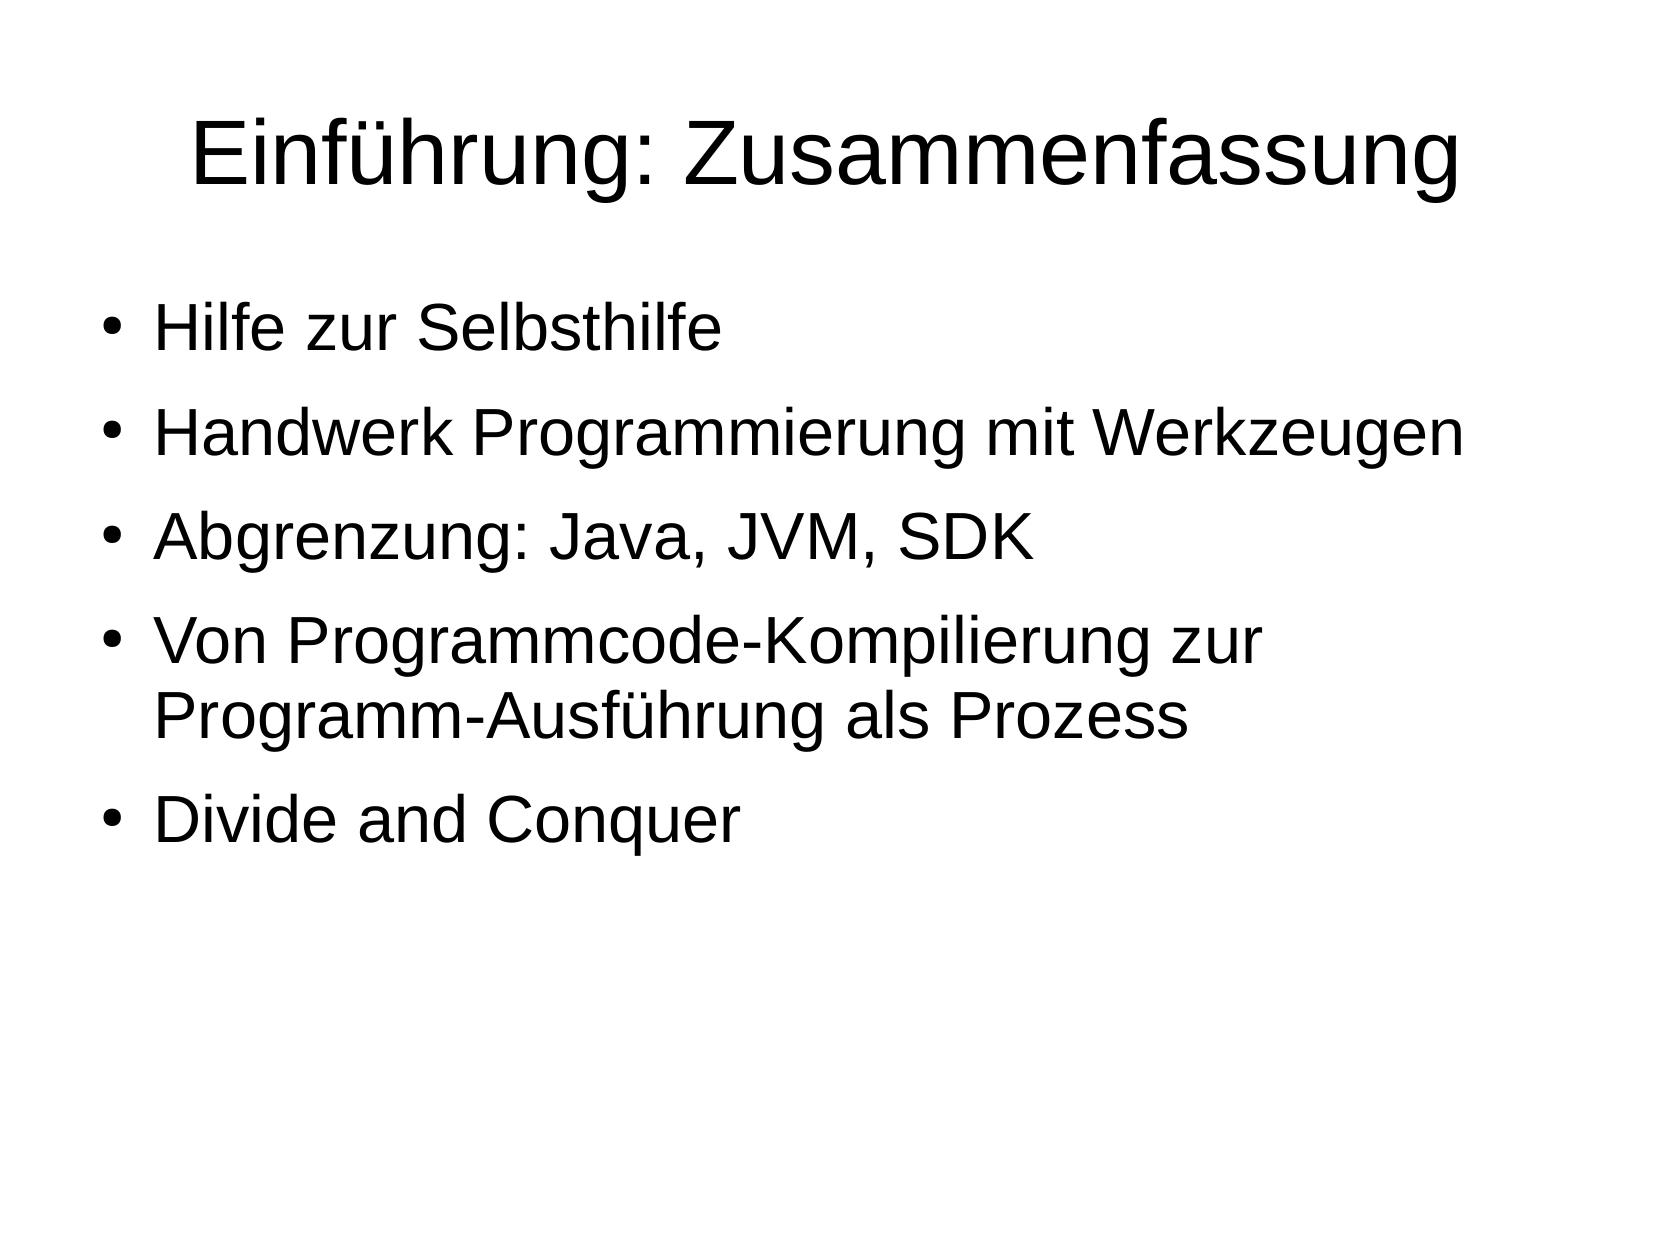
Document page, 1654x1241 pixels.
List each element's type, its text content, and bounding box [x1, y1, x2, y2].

list Hilfe zur Selbsthilfe Handwerk Programmierung mit Werkzeugen Abgrenzung: Java, JVM, SDK Von Programmcode-Kompilierung zur Programm-Ausführung als Prozess Divide and Conquer [82, 290, 1571, 1216]
title Einführung: Zusammenfassung [82, 49, 1571, 257]
